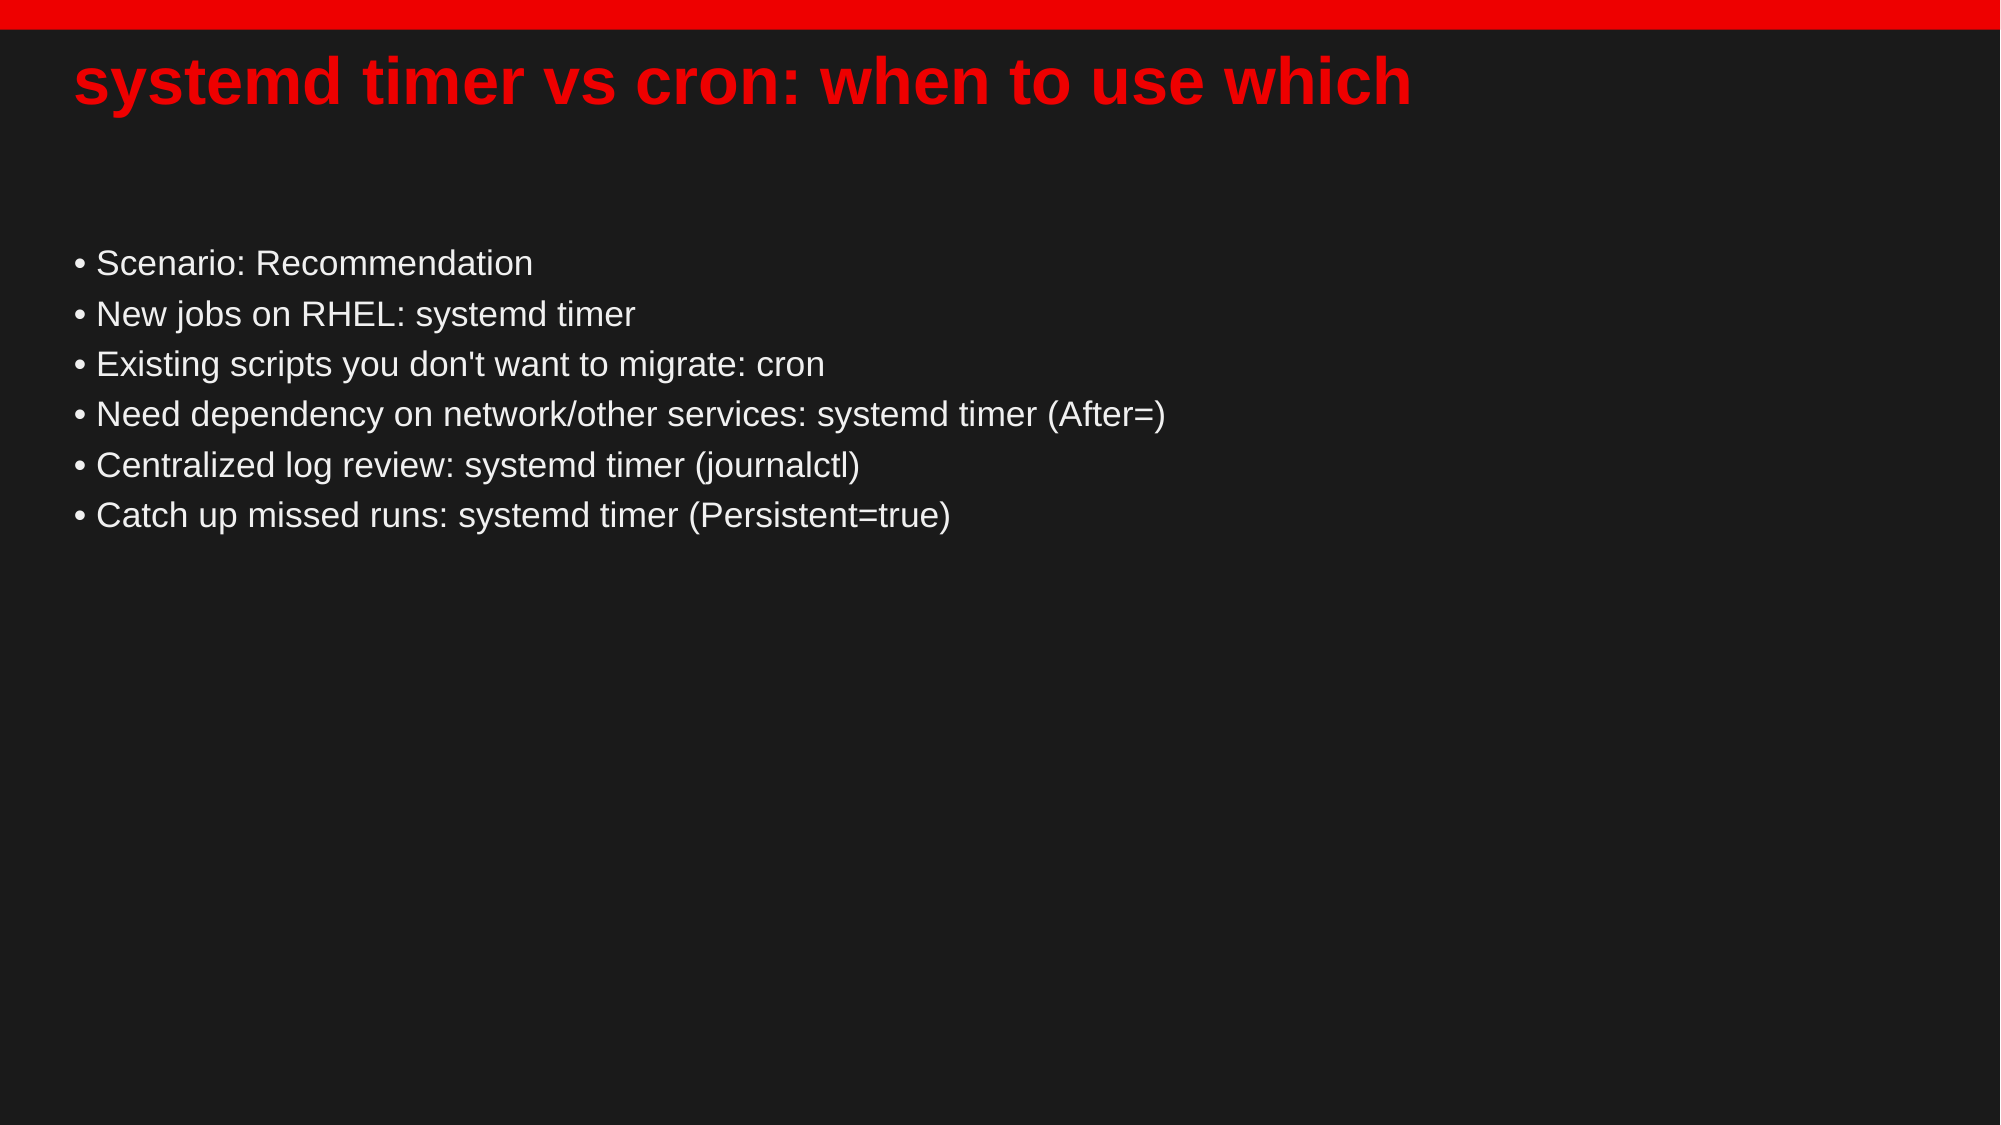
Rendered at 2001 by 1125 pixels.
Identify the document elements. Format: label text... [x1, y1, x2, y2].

text_box [0, 0, 2001, 30]
text_box • Scenario: Recommendation • New jobs on RHEL: systemd timer • Existing scripts you don't want to migrate: cron • Need dependency on network/other services: systemd timer (After=) • Centralized log review: systemd timer (journalctl) • Catch up missed runs: systemd timer (Persistent=true) [59, 236, 1942, 1037]
text_box systemd timer vs cron: when to use which [59, 36, 1942, 208]
